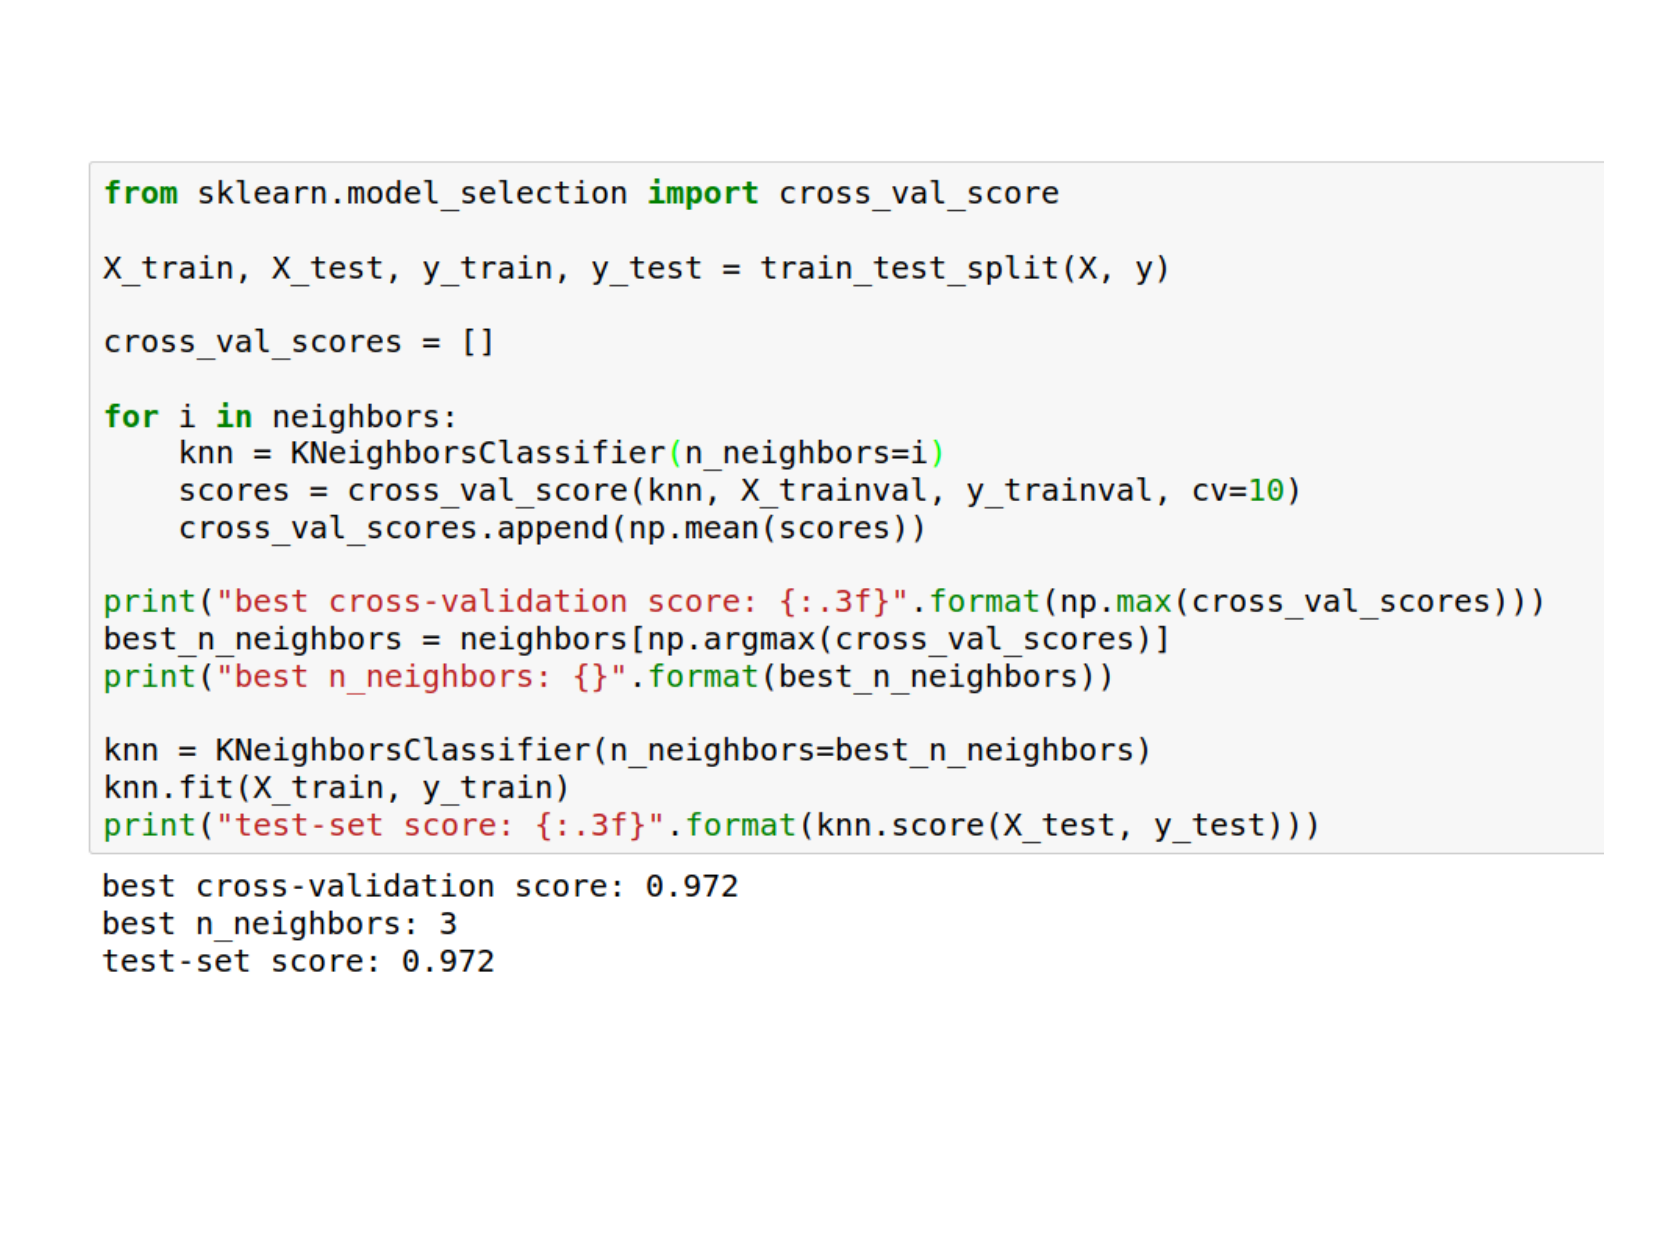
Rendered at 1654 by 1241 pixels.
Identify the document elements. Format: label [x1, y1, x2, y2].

picture [75, 149, 1604, 986]
